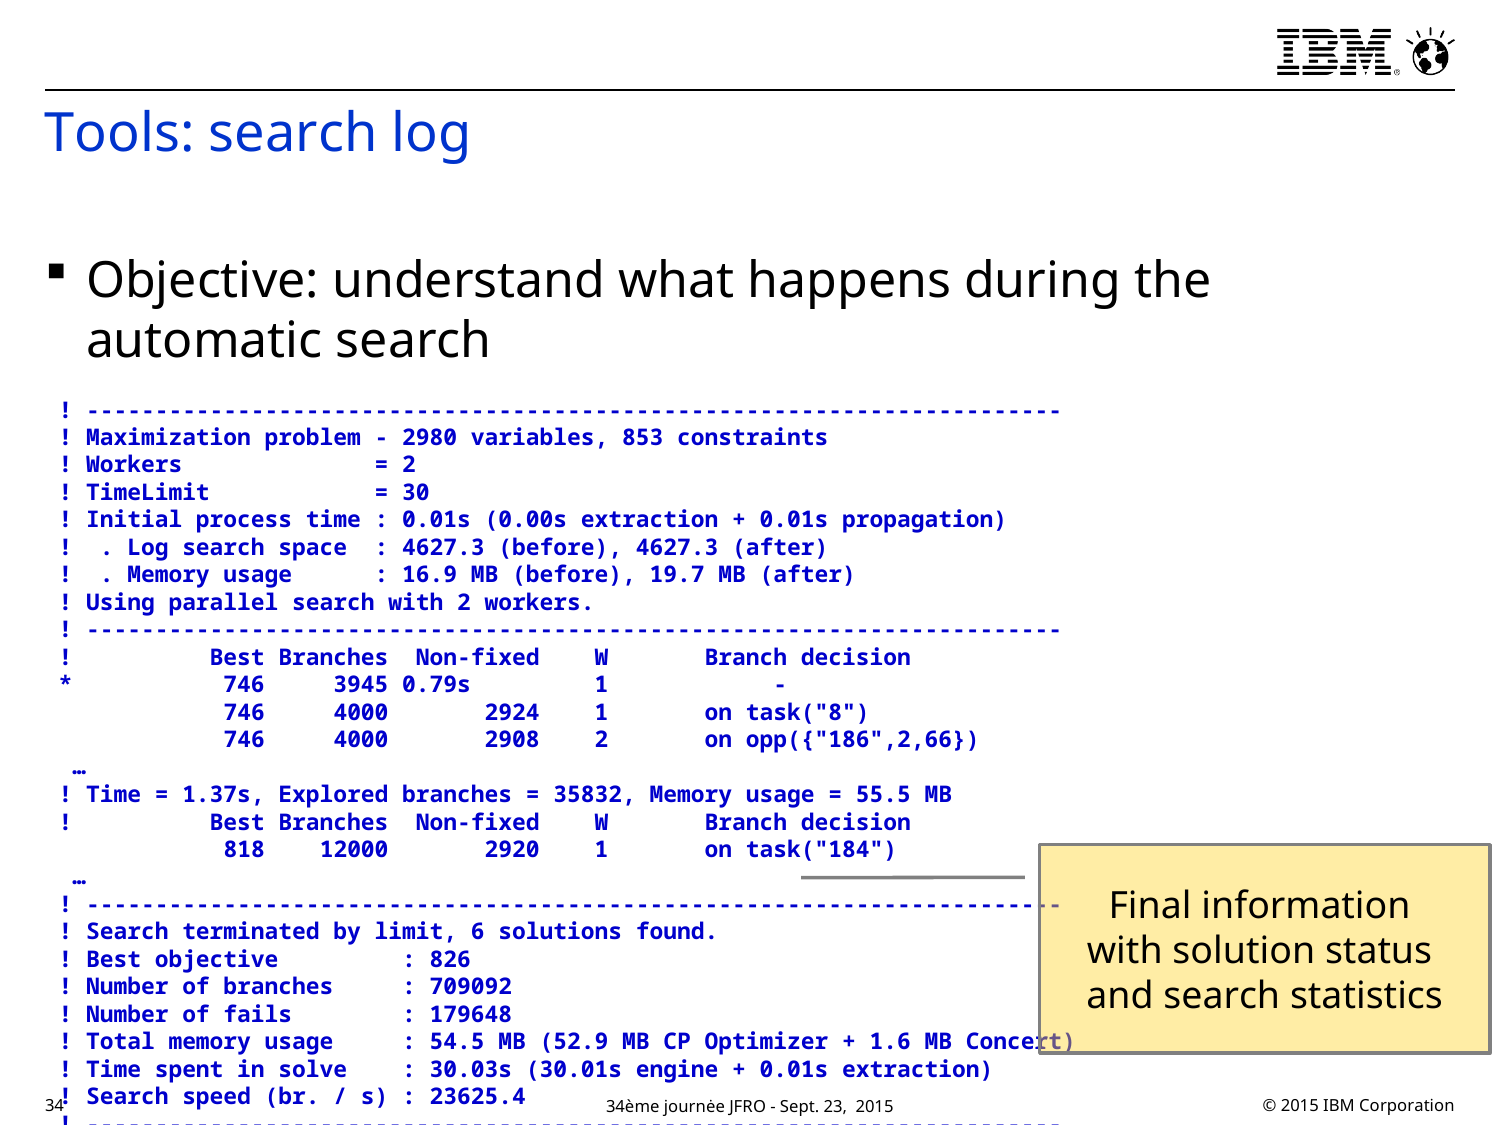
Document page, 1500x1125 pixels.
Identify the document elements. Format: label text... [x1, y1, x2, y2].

list Objective: understand what happens during the automatic search ! ----------------------------------------------------------------------- ! Maximization problem - 2980 variables, 853 constraints ! Workers = 2 ! TimeLimit = 30 ! Initial process time : 0.01s (0.00s extraction + 0.01s propagation) ! . Log search space : 4627.3 (before), 4627.3 (after) ! . Memory usage : 16.9 MB (before), 19.7 MB (after) ! Using parallel search with 2 workers. ! ----------------------------------------------------------------------- ! Best Branches Non-fixed W Branch decision * 746 3945 0.79s 1 - 746 4000 2924 1 on task("8") 746 4000 2908 2 on opp({"186",2,66}) … ! Time = 1.37s, Explored branches = 35832, Memory usage = 55.5 MB ! Best Branches Non-fixed W Branch decision 818 12000 2920 1 on task("184") … ! ----------------------------------------------------------------------- ! Search terminated by limit, 6 solutions found. ! Best objective : 826 ! Number of branches : 709092 ! Number of fails : 179648 ! Total memory usage : 54.5 MB (52.9 MB CP Optimizer + 1.6 MB Concert) ! Time spent in solve : 30.03s (30.01s engine + 0.01s extraction) ! Search speed (br. / s) : 23625.4 ! ----------------------------------------------------------------------- [29, 239, 1455, 1085]
title Tools: search log [29, 97, 1455, 203]
picture [1260, 10, 1468, 90]
text_box Final information with solution status and search statistics [1040, 845, 1490, 1053]
